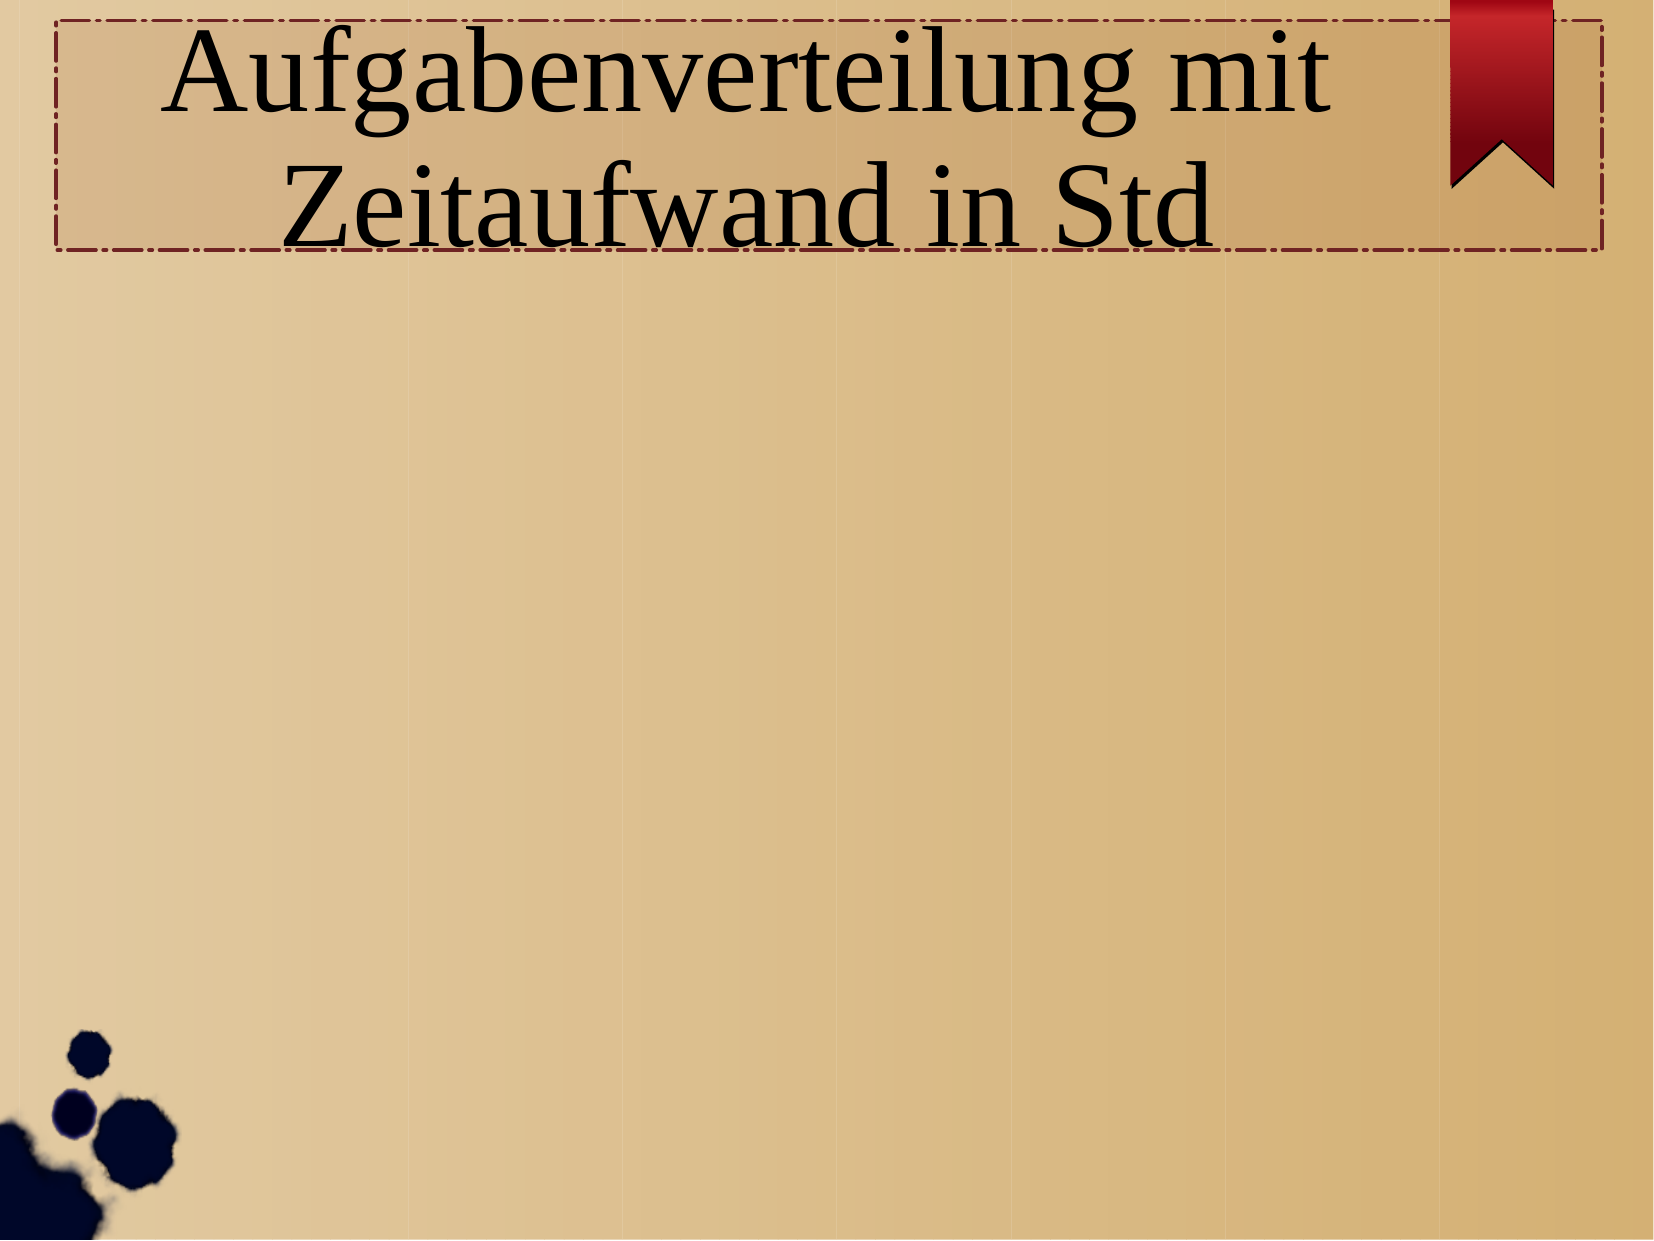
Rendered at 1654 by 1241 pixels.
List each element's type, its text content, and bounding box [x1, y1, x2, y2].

title Aufgabenverteilung mit Zeitaufwand in Std [82, 2, 1412, 274]
